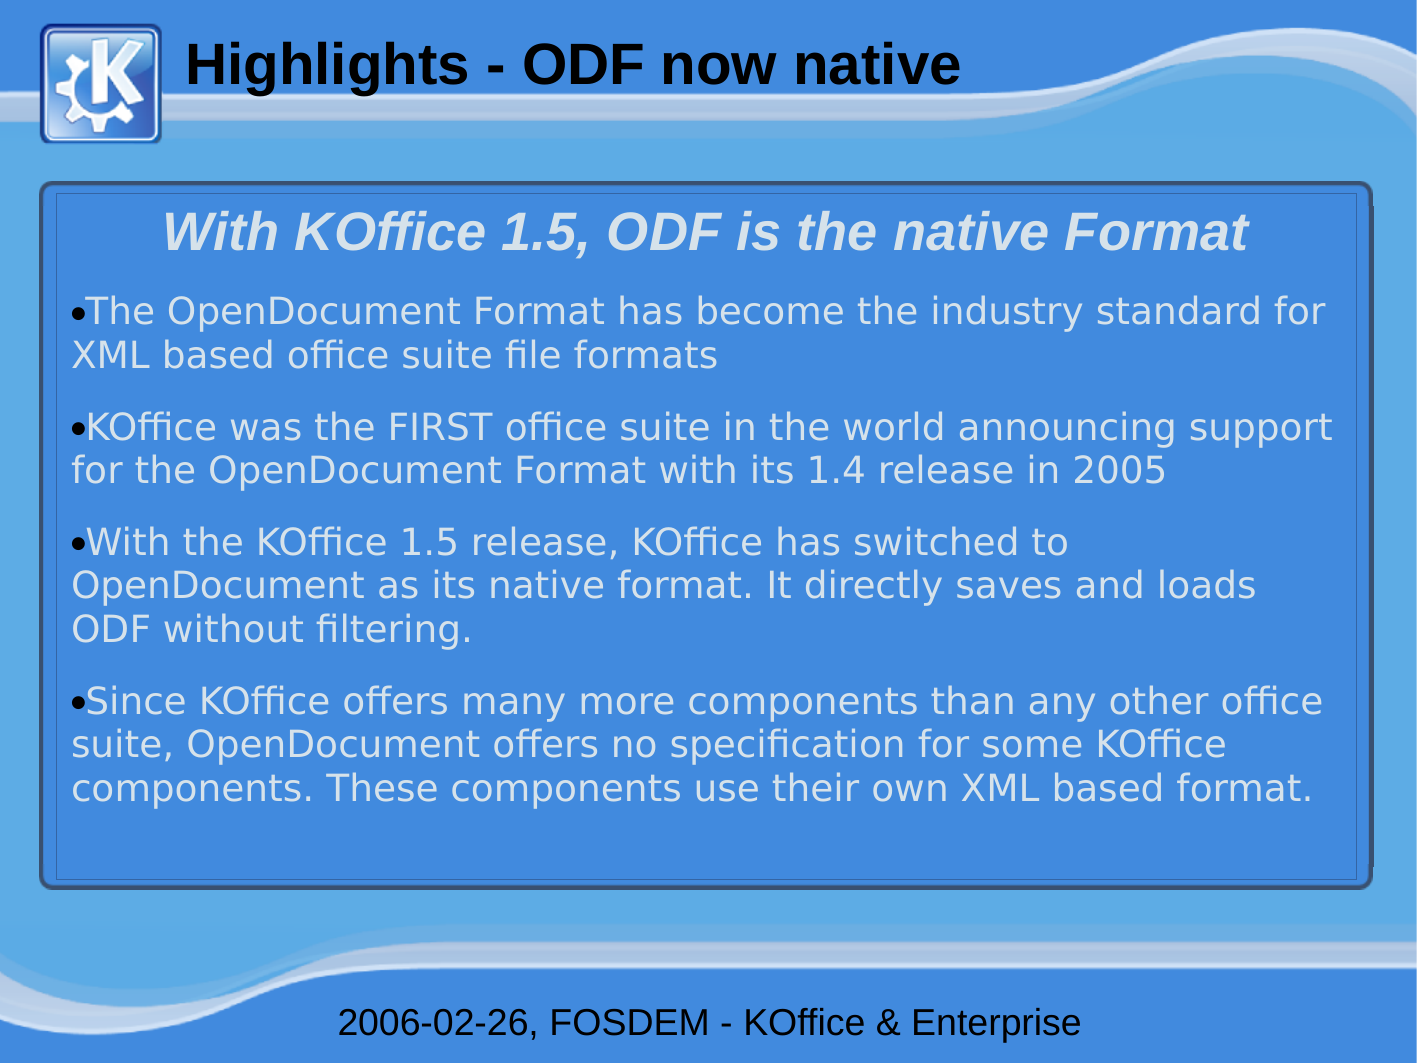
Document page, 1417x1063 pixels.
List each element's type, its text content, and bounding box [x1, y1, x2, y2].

text_box With KOffice 1.5, ODF is the native Format The OpenDocument Format has become the industry standard for XML based office suite file formats KOffice was the FIRST office suite in the world announcing support for the OpenDocument Format with its 1.4 release in 2005 With the KOffice 1.5 release, KOffice has switched to OpenDocument as its native format. It directly saves and loads ODF without filtering. Since KOffice offers many more components than any other office suite, OpenDocument offers no specification for some KOffice components. These components use their own XML based format. [56, 193, 1357, 880]
picture [0, 0, 1417, 1063]
text_box Highlights - ODF now native [170, 24, 1110, 102]
